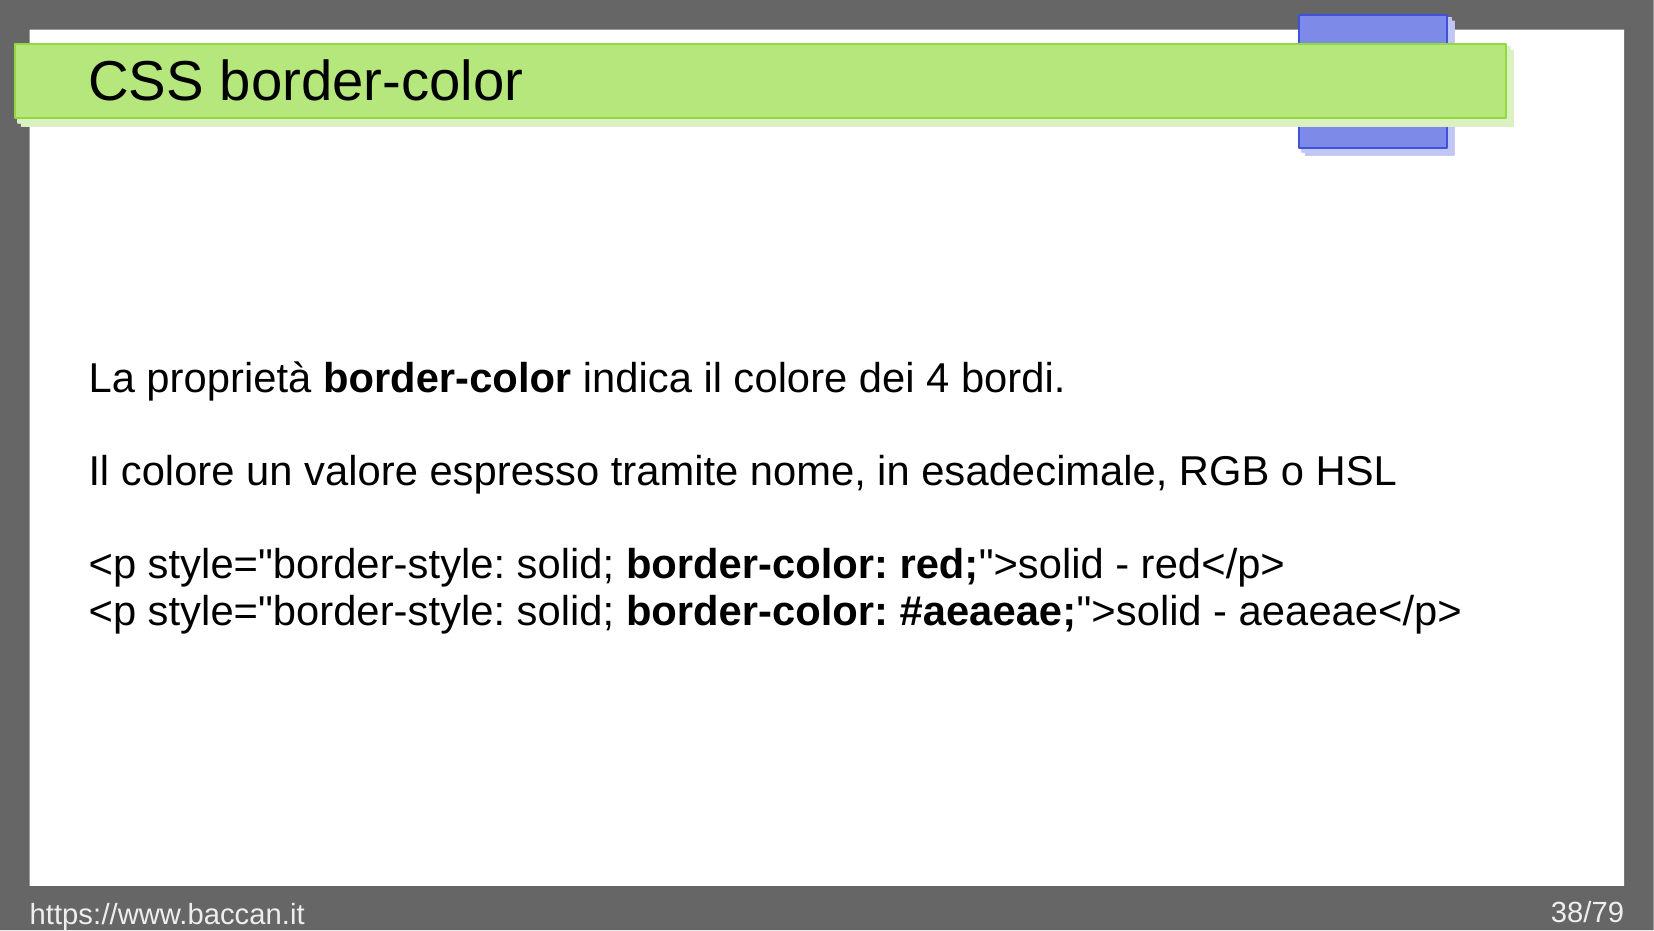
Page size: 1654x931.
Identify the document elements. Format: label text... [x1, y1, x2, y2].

title CSS border-color [88, 44, 1506, 119]
text_box La proprietà border-color indica il colore dei 4 bordi. Il colore un valore espresso tramite nome, in esadecimale, RGB o HSL <p style="border-style: solid; border-color: red;">solid - red</p> <p style="border-style: solid; border-color: #aeaeae;">solid - aeaeae</p> [88, 169, 1565, 820]
